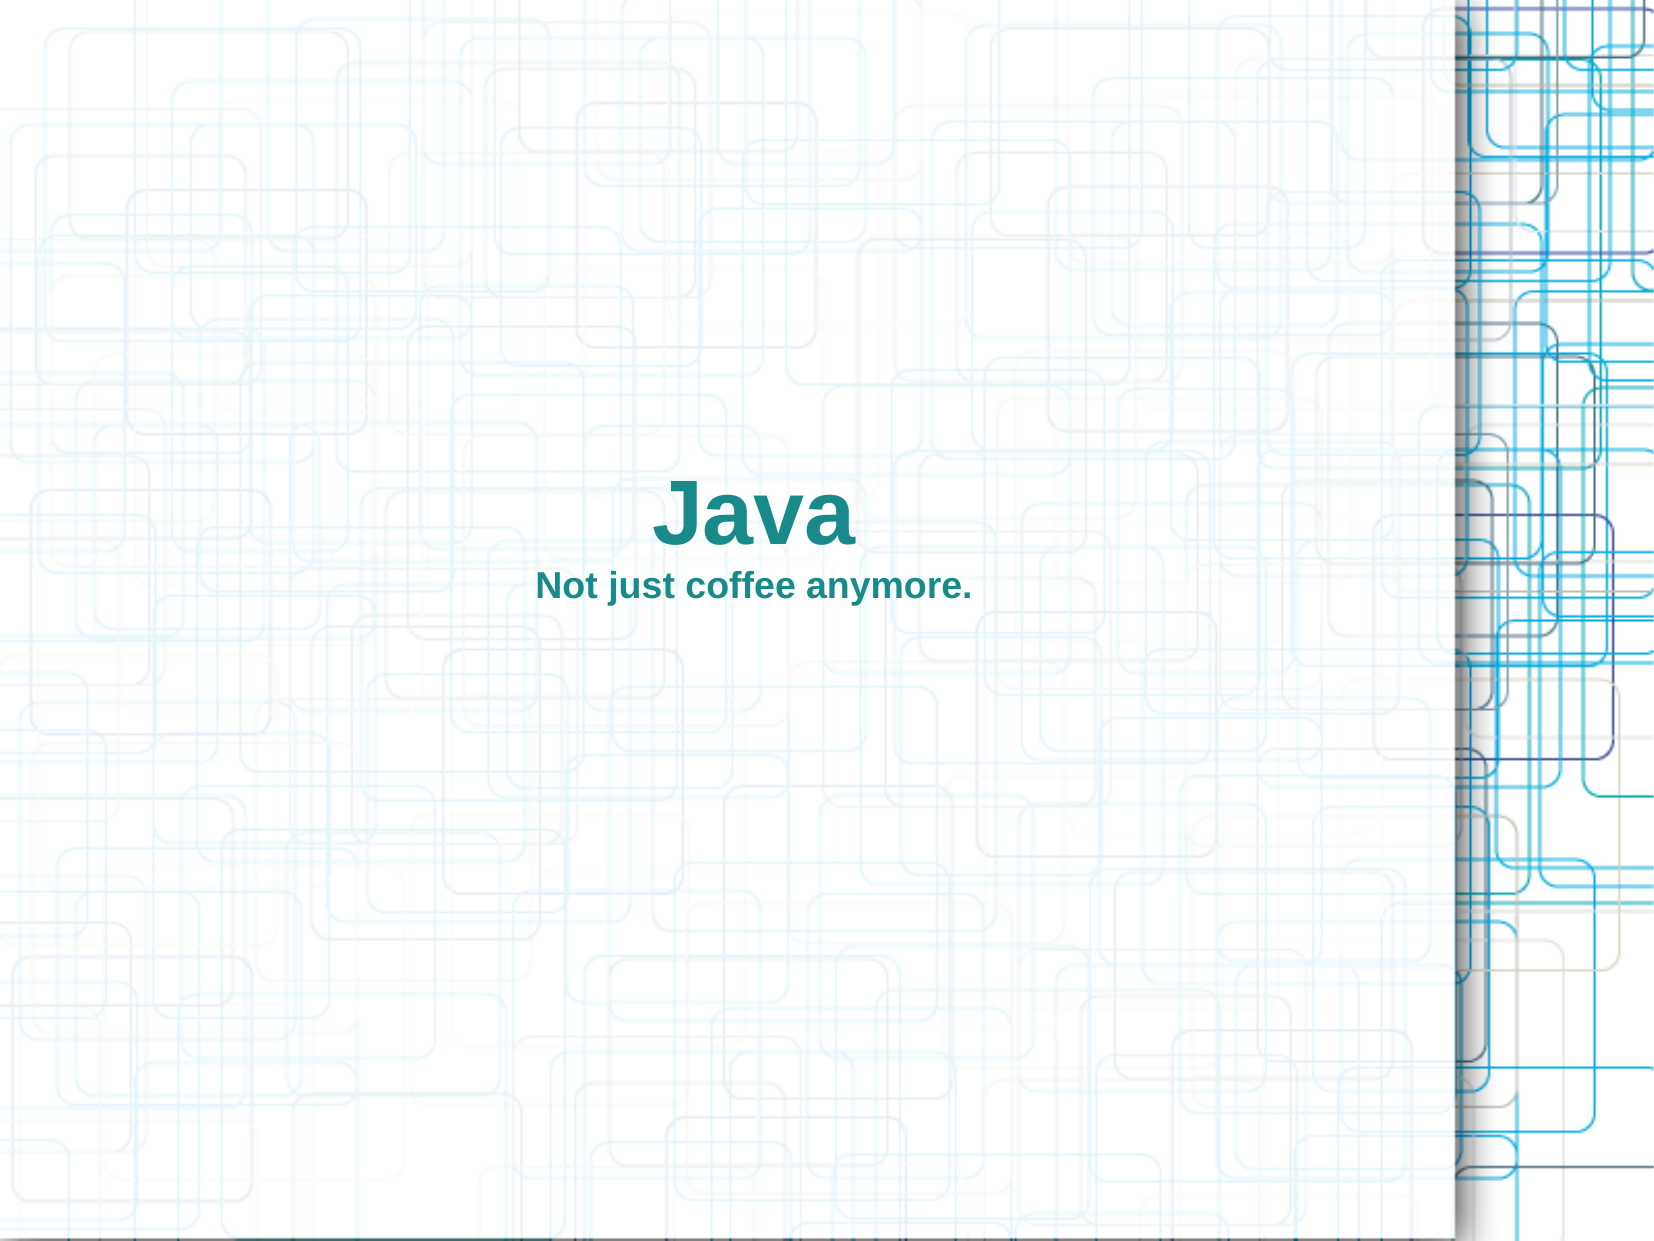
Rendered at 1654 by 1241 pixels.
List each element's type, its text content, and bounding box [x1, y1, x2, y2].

picture [0, 0, 1654, 1241]
title Java Not just coffee anymore. [75, 430, 1434, 638]
